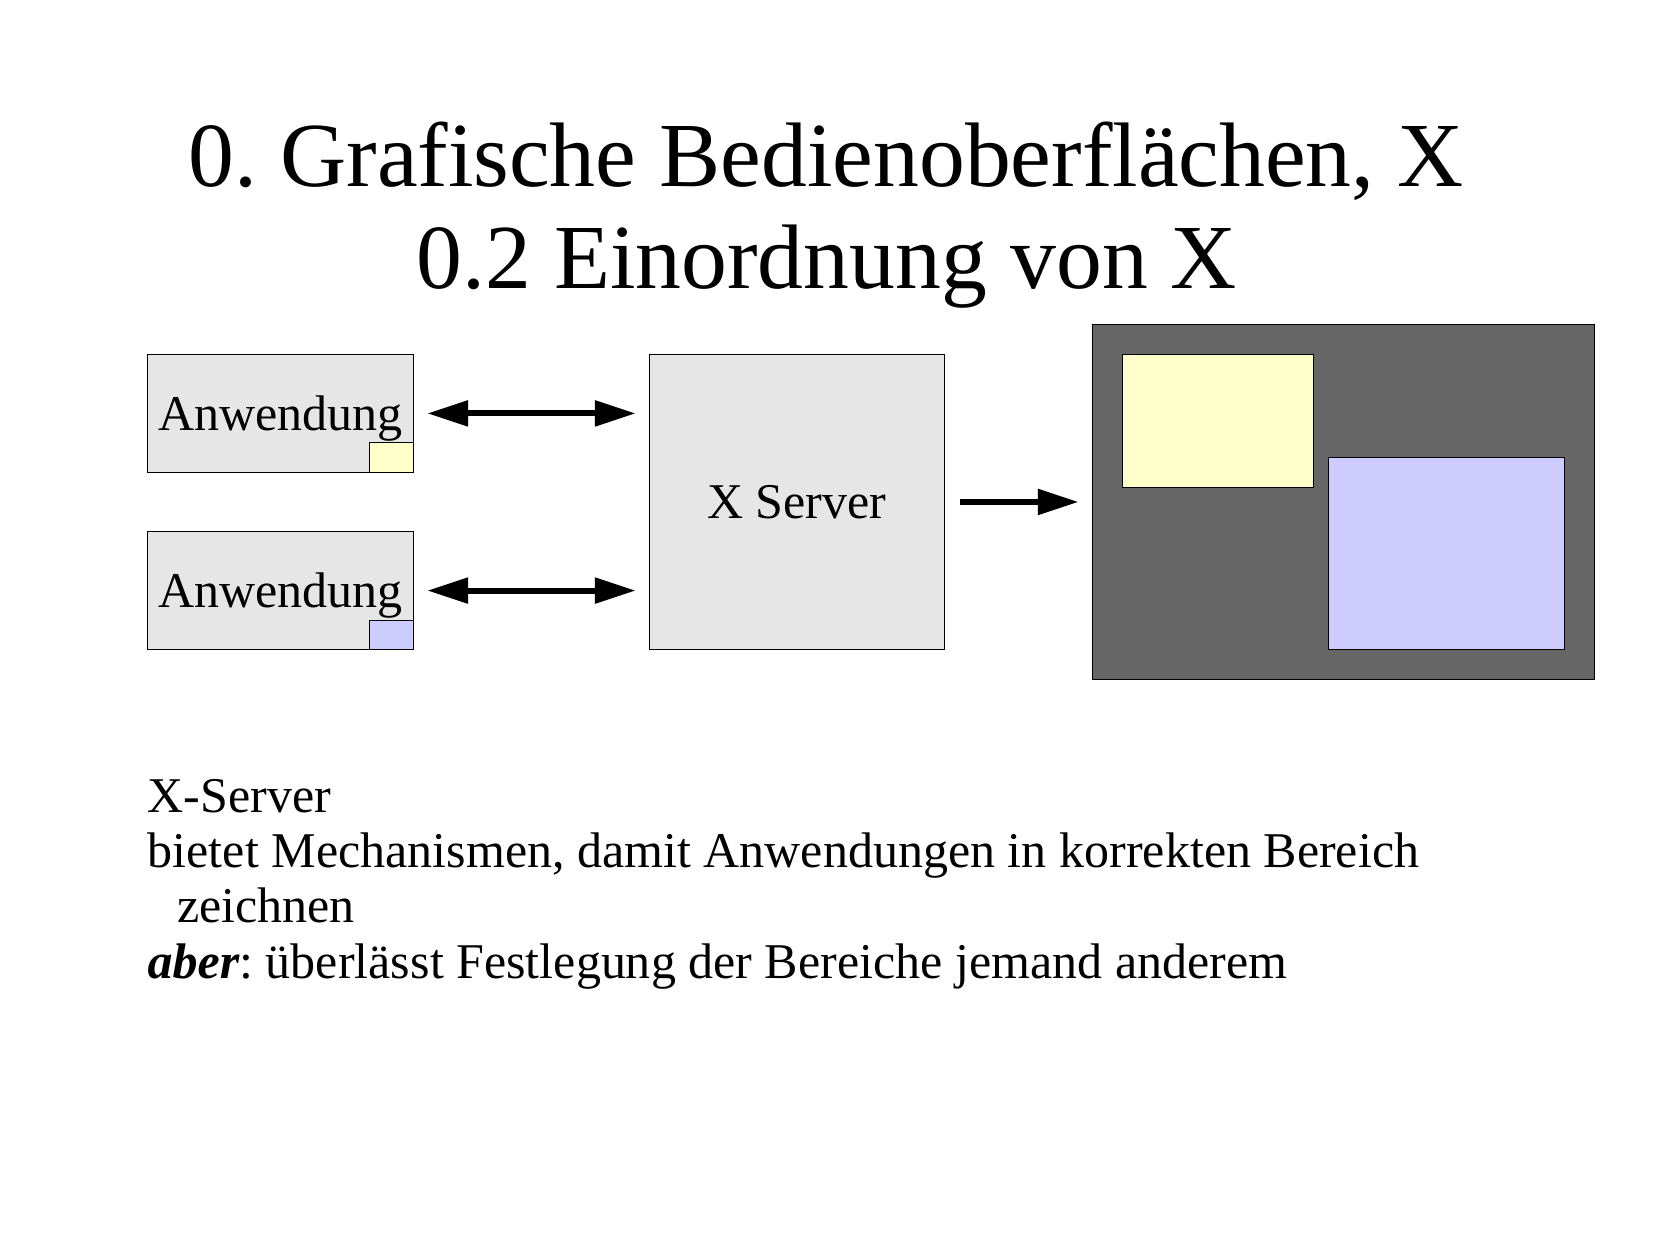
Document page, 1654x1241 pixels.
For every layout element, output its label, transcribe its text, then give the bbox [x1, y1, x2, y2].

text_box [369, 442, 414, 473]
text_box X-Server bietet Mechanismen, damit Anwendungen in korrekten Bereich zeichnen aber: überlässt Festlegung der Bereiche jemand anderem [147, 767, 1449, 1034]
text_box Anwendung [147, 354, 414, 473]
text_box Anwendung [147, 531, 414, 650]
text_box X Server [649, 354, 945, 650]
text_box [369, 620, 414, 650]
title 0. Grafische Bedienoberflächen, X 0.2 Einordnung von X [121, 102, 1534, 311]
text_box [1092, 324, 1595, 680]
